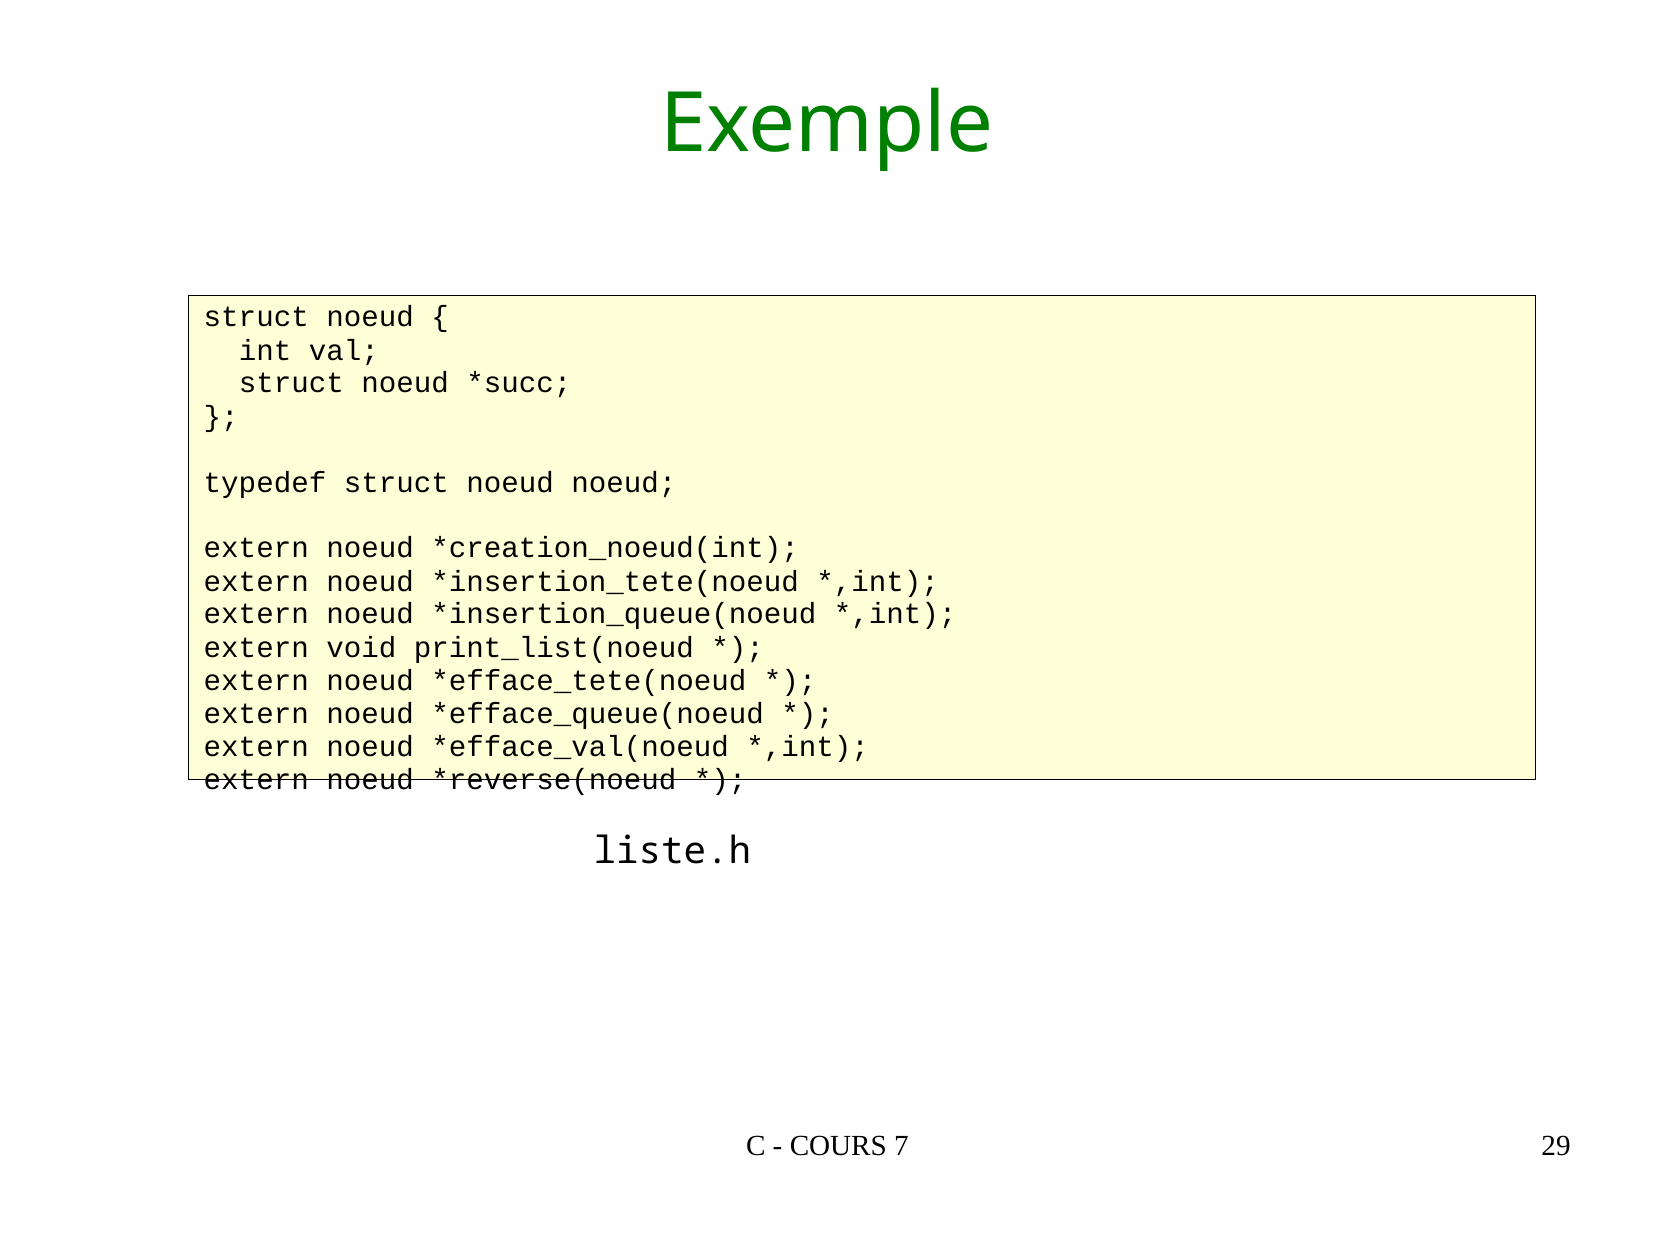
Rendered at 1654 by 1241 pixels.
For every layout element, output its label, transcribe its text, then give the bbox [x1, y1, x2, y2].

text_box liste.h [578, 816, 1075, 875]
title Exemple [82, 49, 1571, 189]
text_box struct noeud { int val; struct noeud *succ; }; typedef struct noeud noeud; extern noeud *creation_noeud(int); extern noeud *insertion_tete(noeud *,int); extern noeud *insertion_queue(noeud *,int); extern void print_list(noeud *); extern noeud *efface_tete(noeud *); extern noeud *efface_queue(noeud *); extern noeud *efface_val(noeud *,int); extern noeud *reverse(noeud *); [188, 295, 1536, 780]
